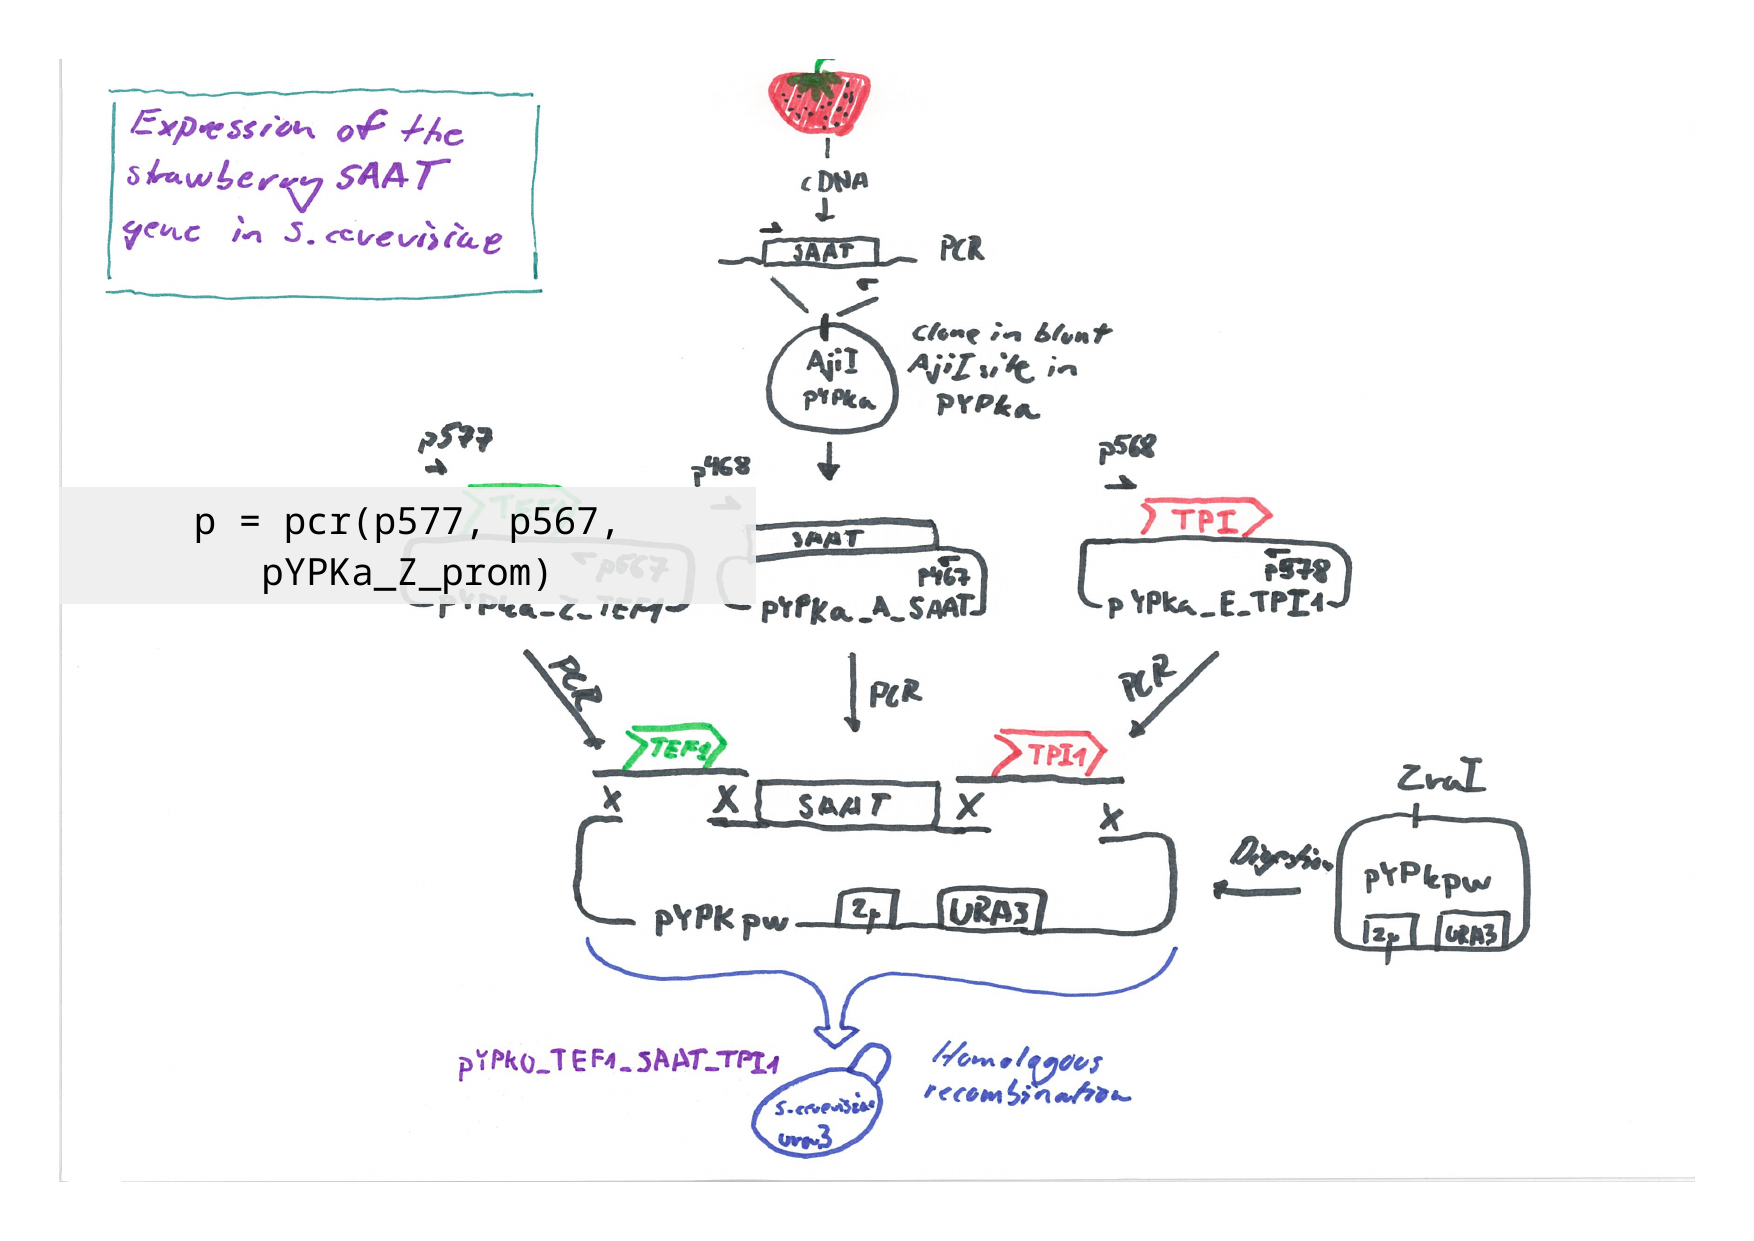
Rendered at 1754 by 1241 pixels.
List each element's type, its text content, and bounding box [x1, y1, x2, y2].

picture [59, 59, 1695, 1182]
text_box p = pcr(p577, p567, pYPKa_Z_prom) [59, 487, 756, 553]
